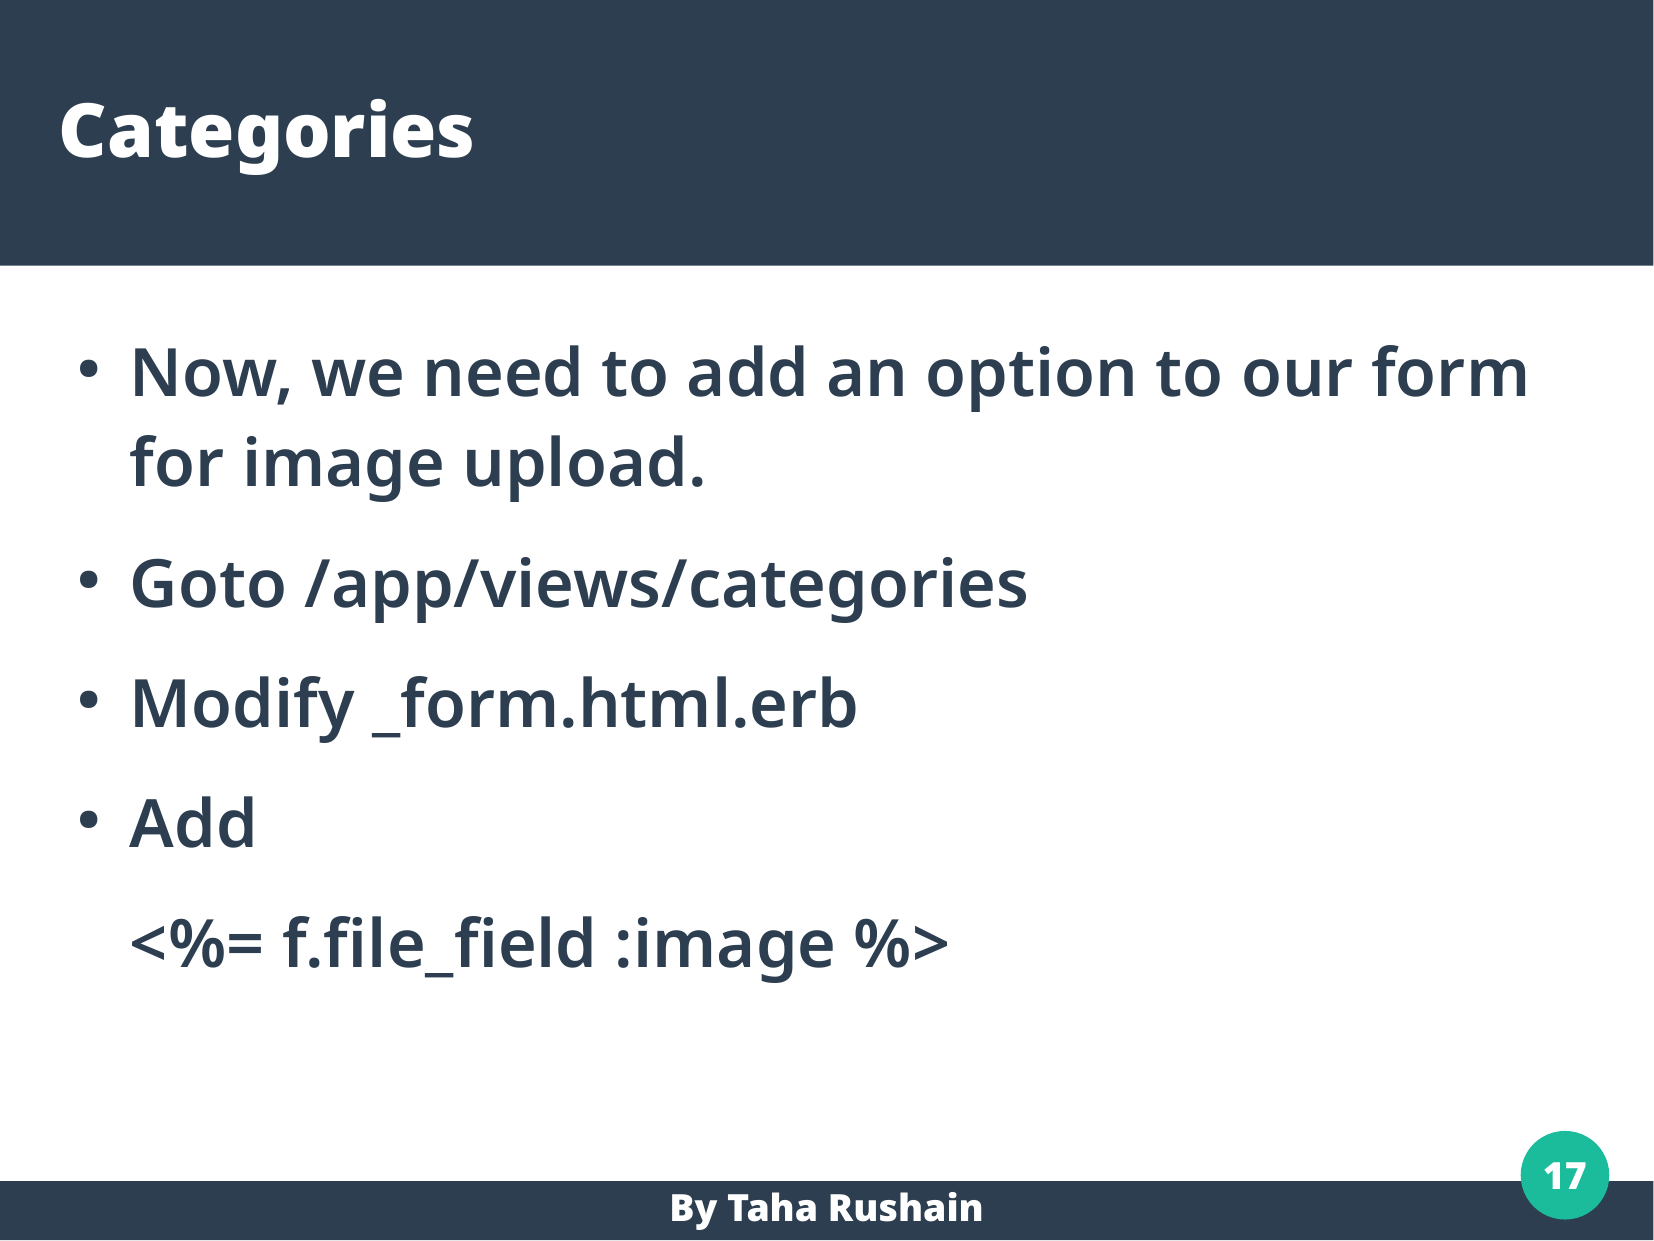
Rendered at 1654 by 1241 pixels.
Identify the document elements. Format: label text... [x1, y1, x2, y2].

title Categories [59, 49, 1595, 207]
list Now, we need to add an option to our form for image upload. Goto /app/views/categories Modify _form.html.erb Add <%= f.file_field :image %> [59, 324, 1595, 1152]
